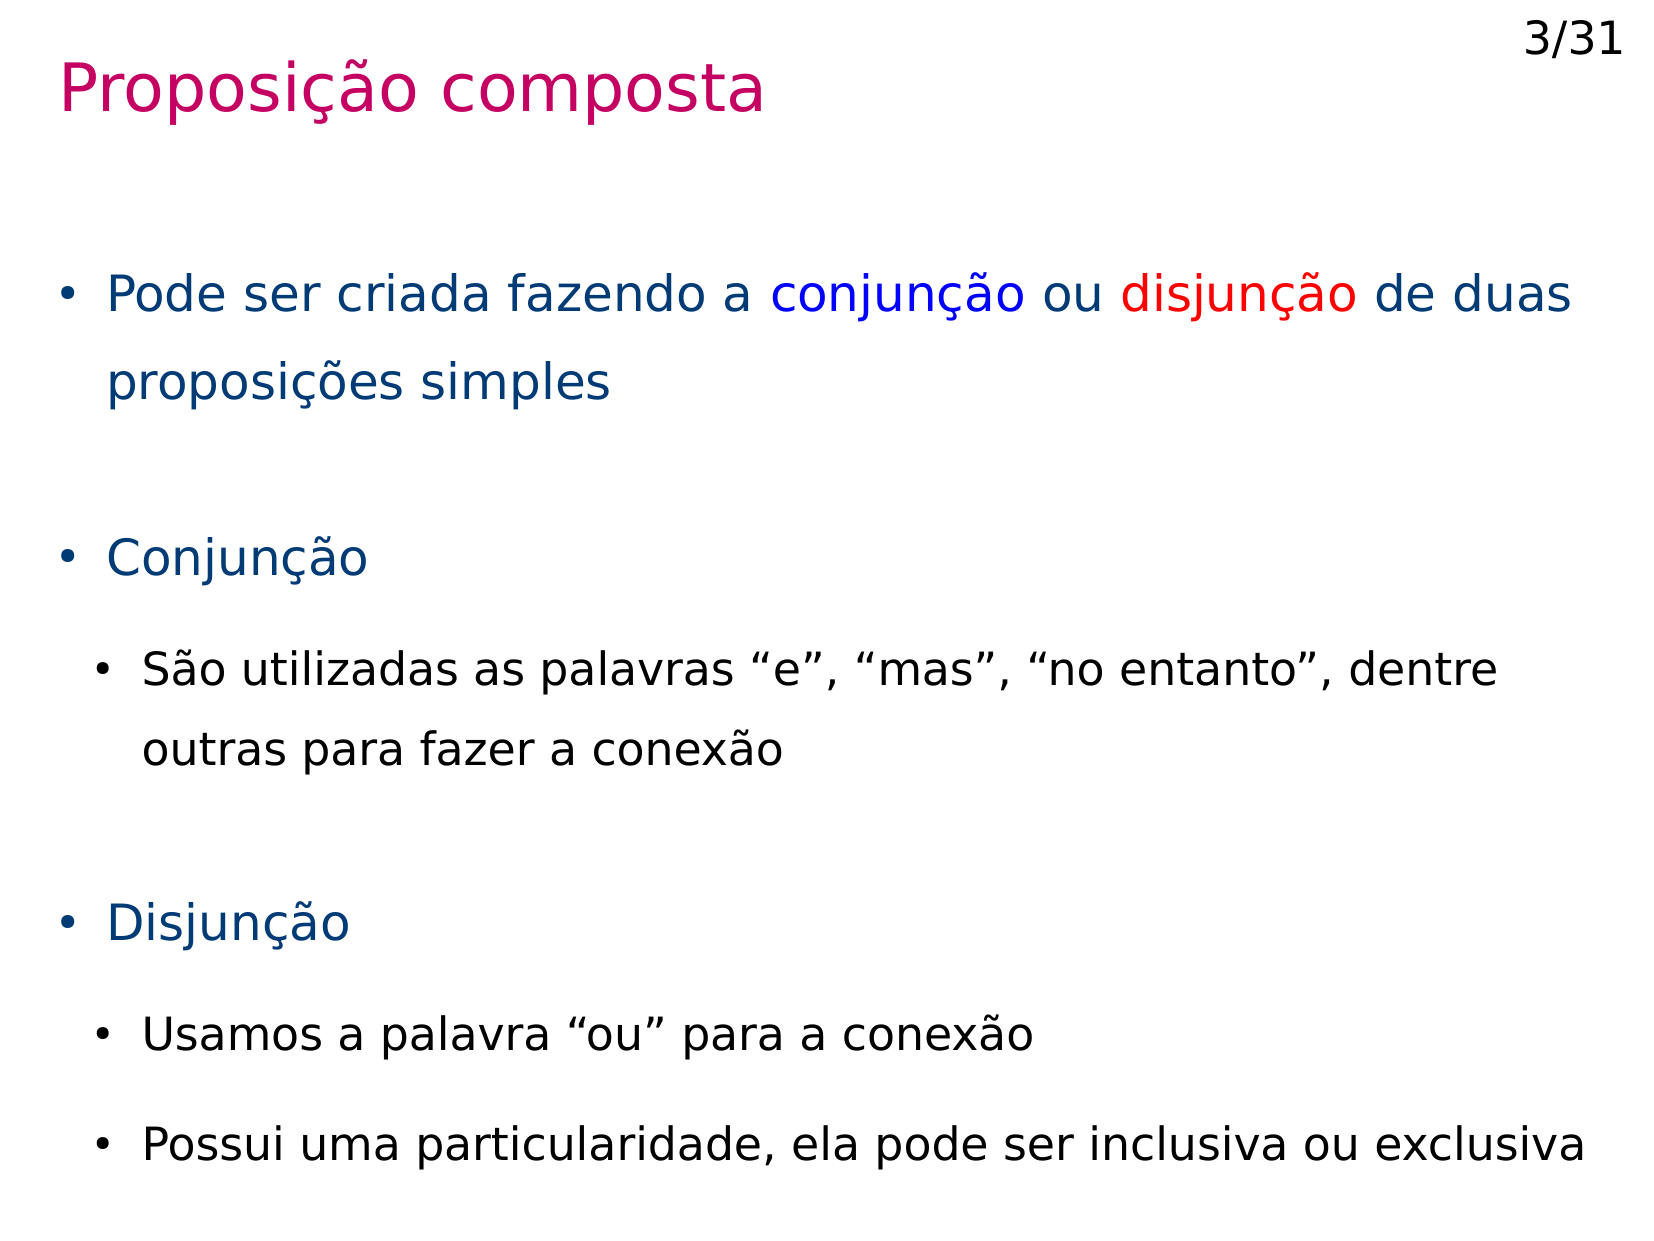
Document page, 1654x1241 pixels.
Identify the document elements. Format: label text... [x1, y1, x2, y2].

list Pode ser criada fazendo a conjunção ou disjunção de duas proposições simples Conjunção São utilizadas as palavras “e”, “mas”, “no entanto”, dentre outras para fazer a conexão Disjunção Usamos a palavra “ou” para a conexão Possui uma particularidade, ela pode ser inclusiva ou exclusiva [59, 206, 1625, 1211]
title Proposição composta [59, 29, 1625, 148]
